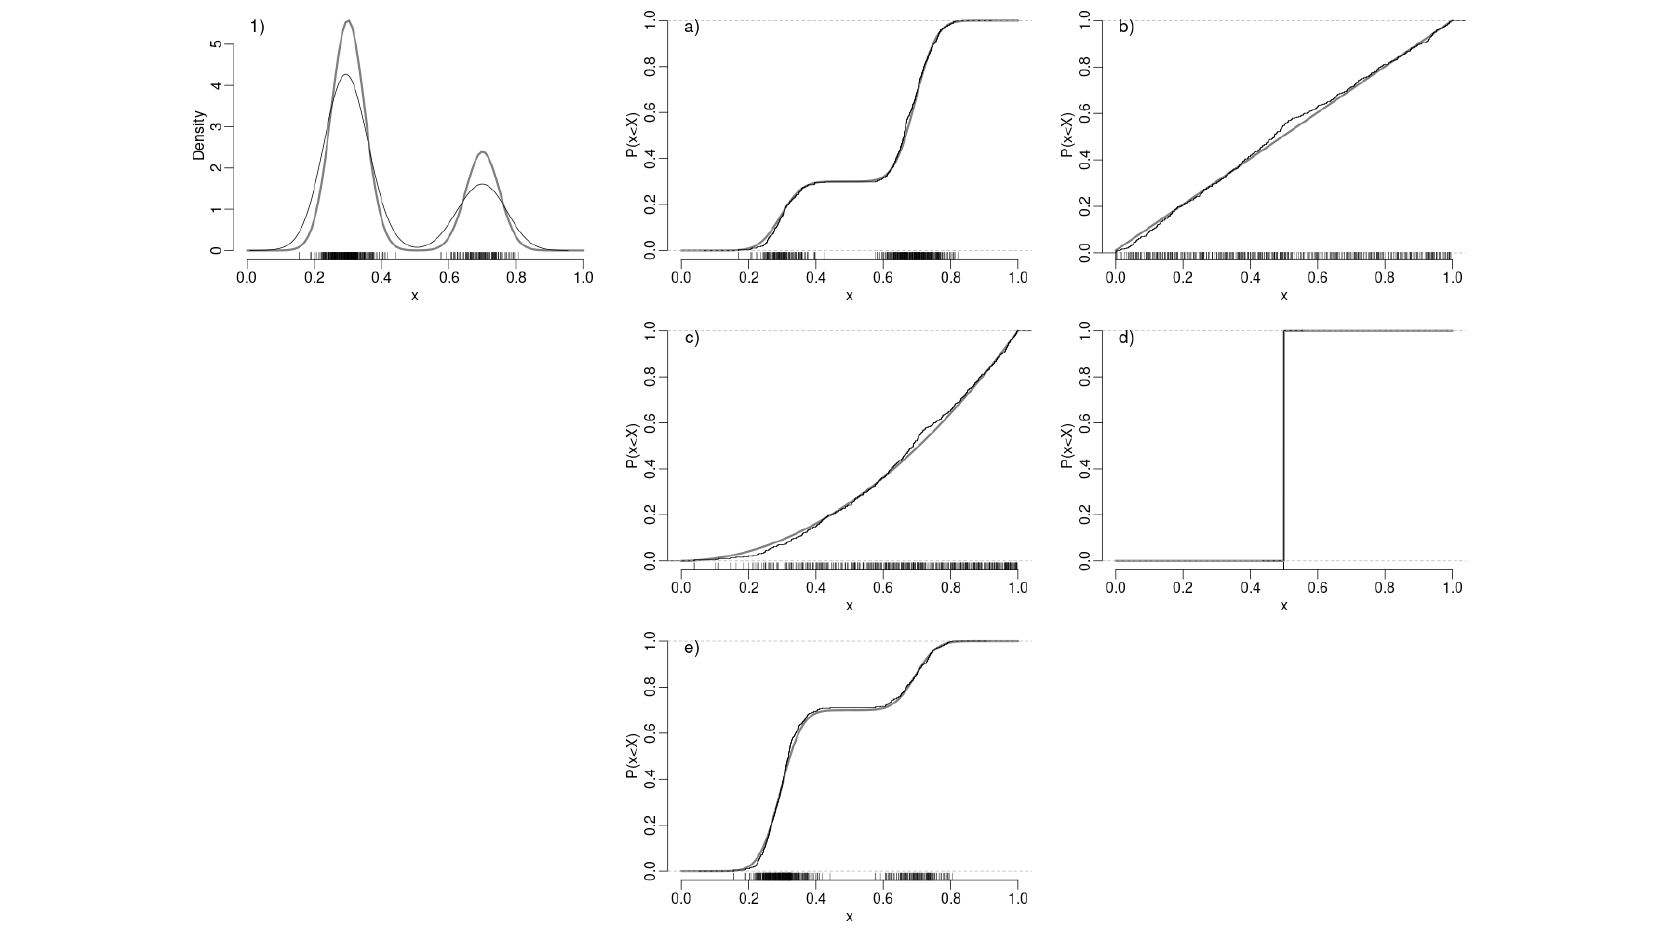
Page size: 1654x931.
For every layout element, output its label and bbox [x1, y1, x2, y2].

picture [180, 2, 1483, 931]
